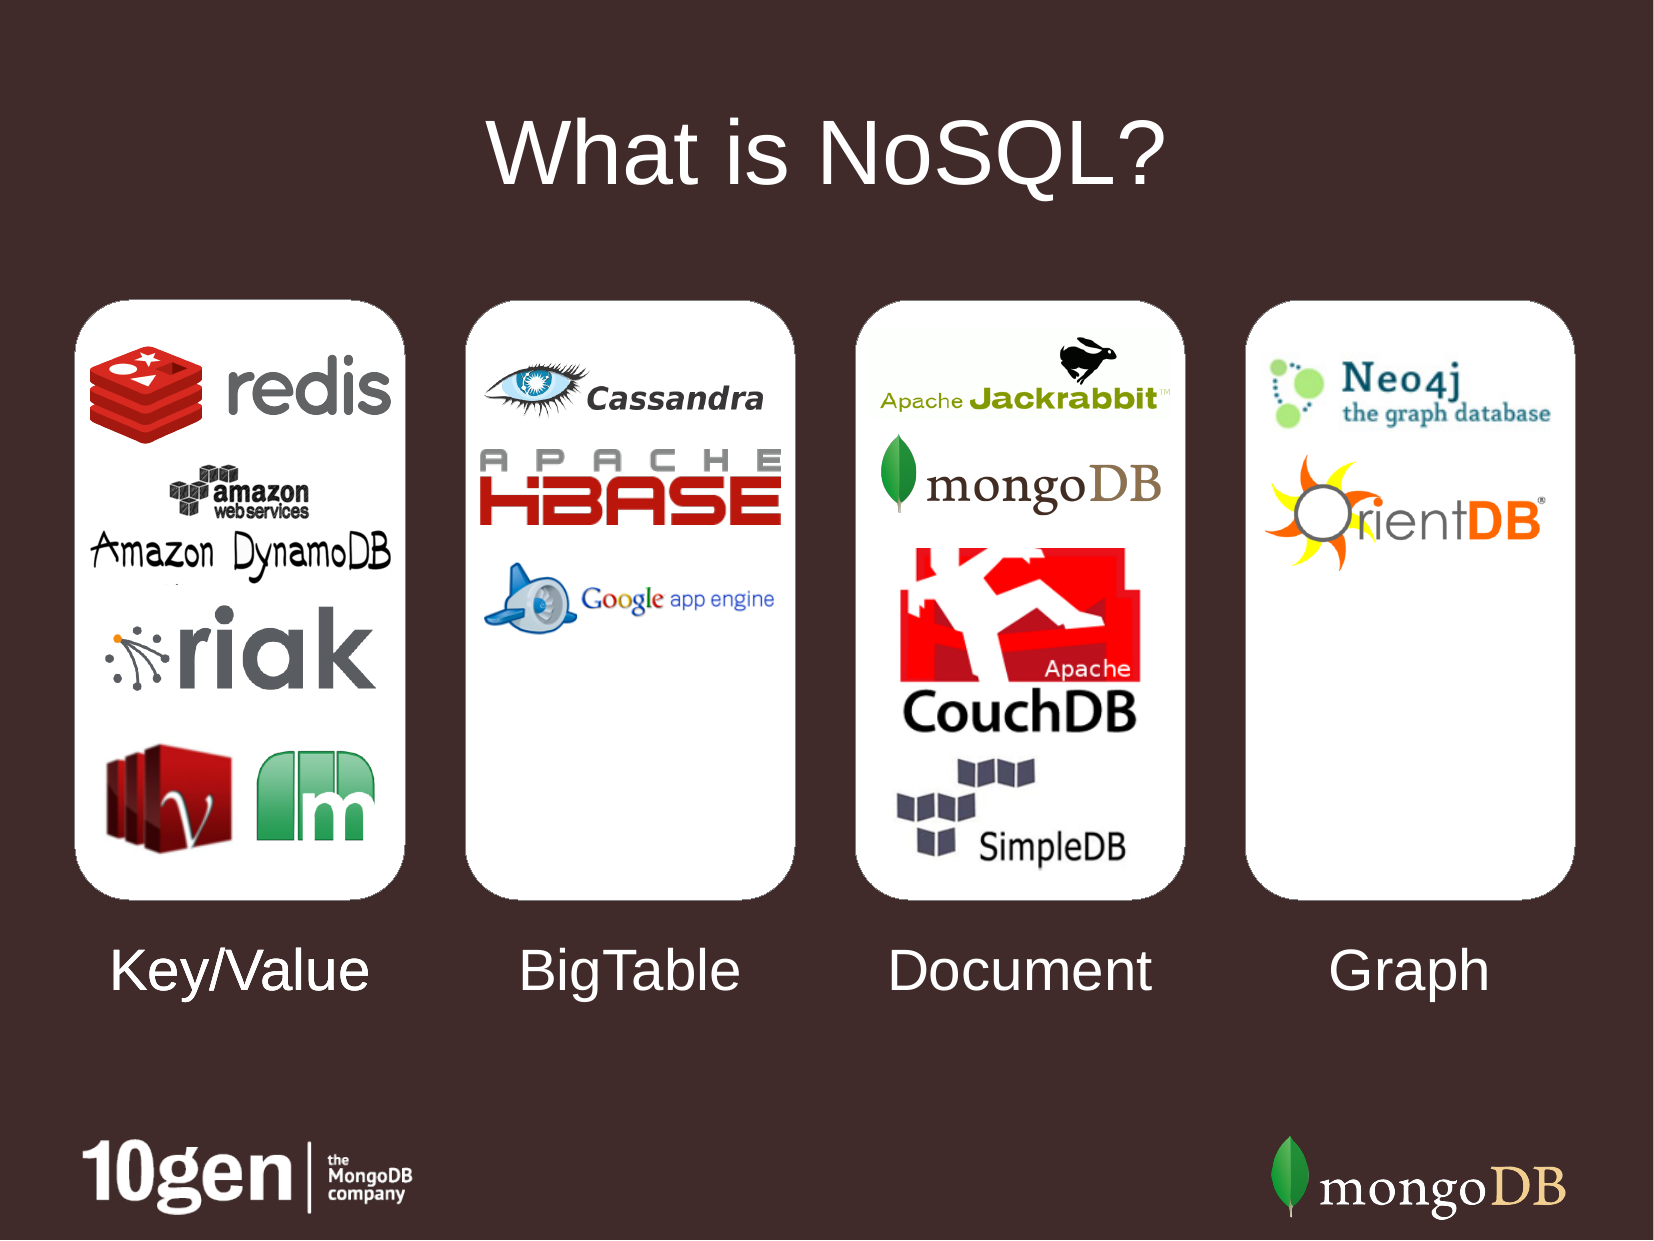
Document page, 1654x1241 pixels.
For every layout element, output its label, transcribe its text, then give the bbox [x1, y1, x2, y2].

picture [90, 464, 391, 586]
picture [870, 329, 1171, 421]
picture [82, 1139, 413, 1215]
picture [1260, 1124, 1576, 1230]
text_box [855, 300, 1186, 901]
picture [480, 555, 781, 639]
picture [885, 751, 1141, 871]
picture [99, 734, 241, 865]
picture [1260, 352, 1561, 436]
picture [90, 590, 391, 706]
text_box Key/Value [75, 930, 406, 1010]
text_box Document [854, 930, 1186, 1010]
picture [255, 749, 376, 842]
picture [870, 424, 1171, 526]
picture [90, 344, 391, 446]
text_box BigTable [465, 930, 796, 1010]
picture [480, 449, 781, 526]
picture [900, 548, 1141, 736]
text_box [465, 300, 796, 901]
text_box Graph [1244, 930, 1576, 1010]
text_box [74, 299, 406, 901]
text_box [1245, 300, 1576, 901]
title What is NoSQL? [82, 49, 1571, 257]
picture [1260, 449, 1561, 575]
picture [480, 359, 781, 421]
